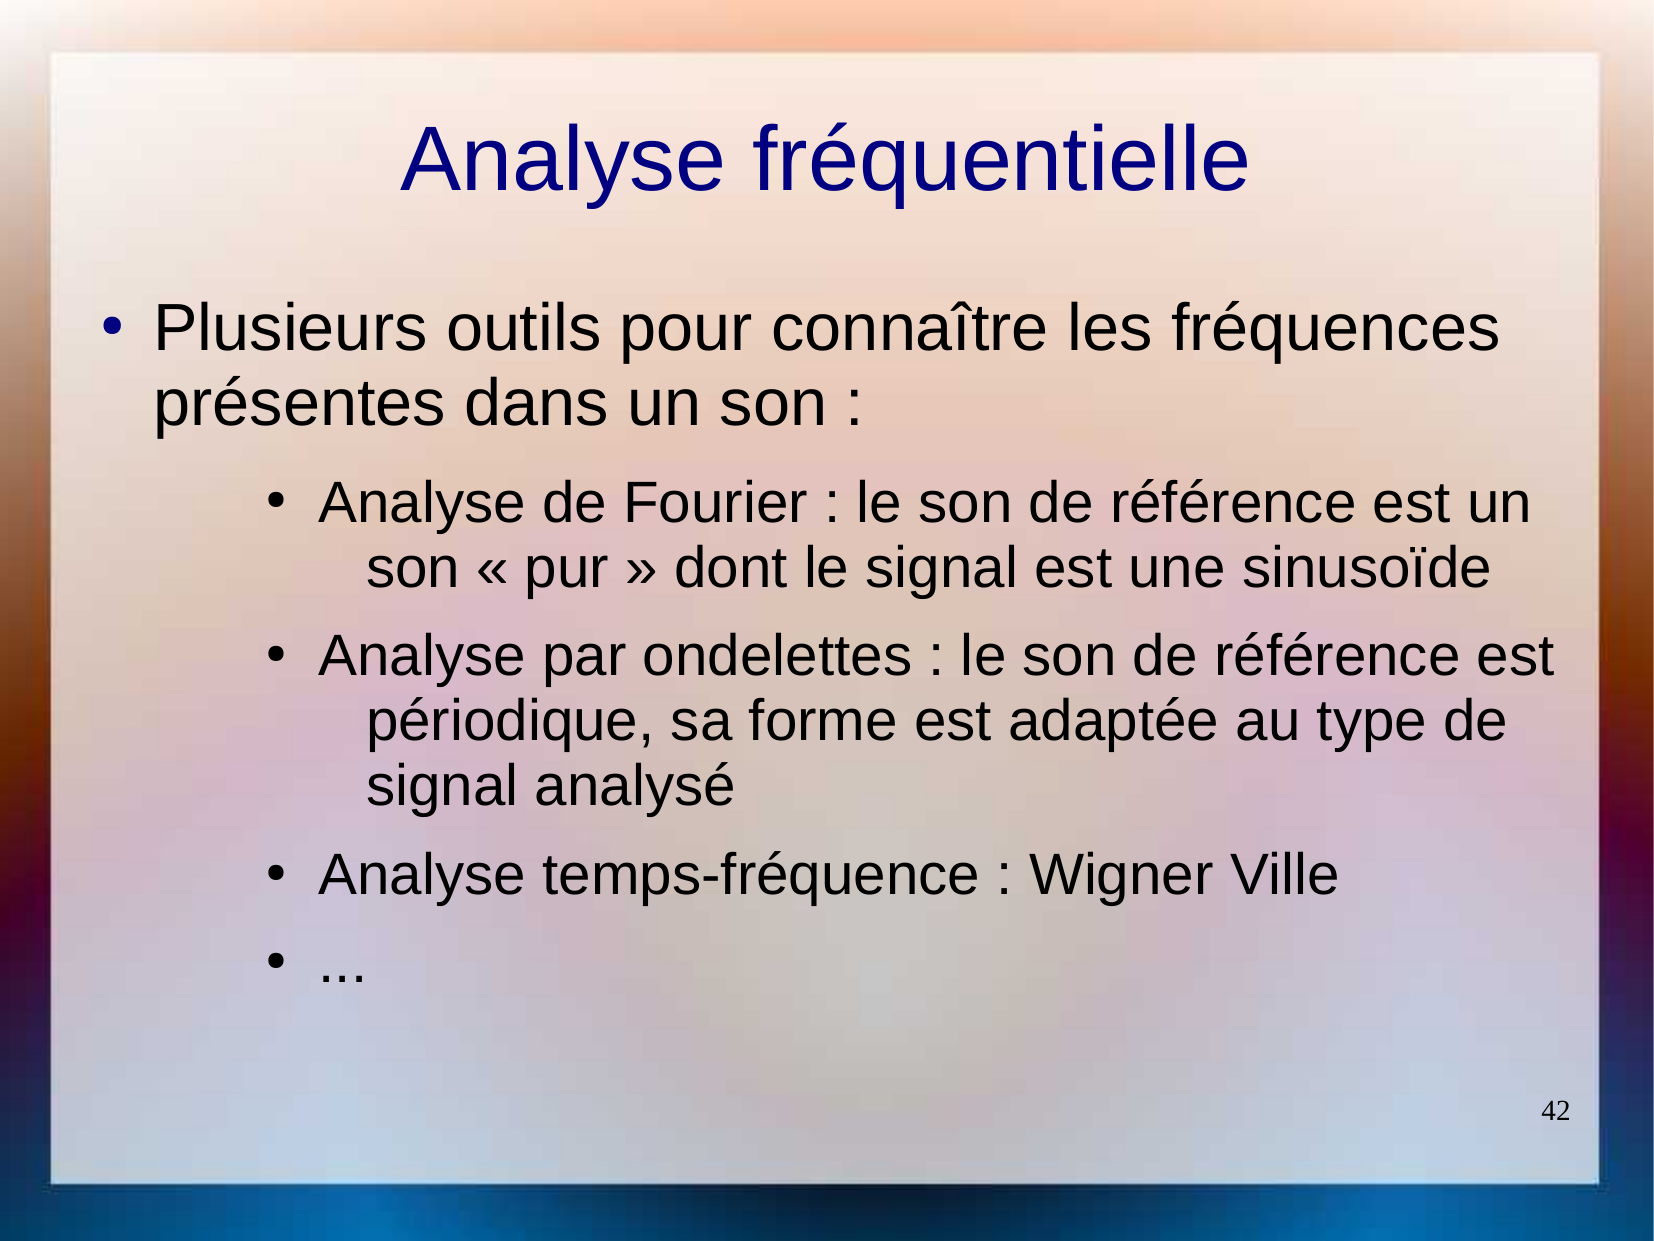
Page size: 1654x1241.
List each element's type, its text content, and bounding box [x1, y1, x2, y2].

list Plusieurs outils pour connaître les fréquences présentes dans un son : Analyse de Fourier : le son de référence est un son « pur » dont le signal est une sinusoïde Analyse par ondelettes : le son de référence est périodique, sa forme est adaptée au type de signal analysé Analyse temps-fréquence : Wigner Ville ... [82, 290, 1571, 1109]
picture [0, 0, 1654, 1241]
title Analyse fréquentielle [82, 55, 1571, 263]
